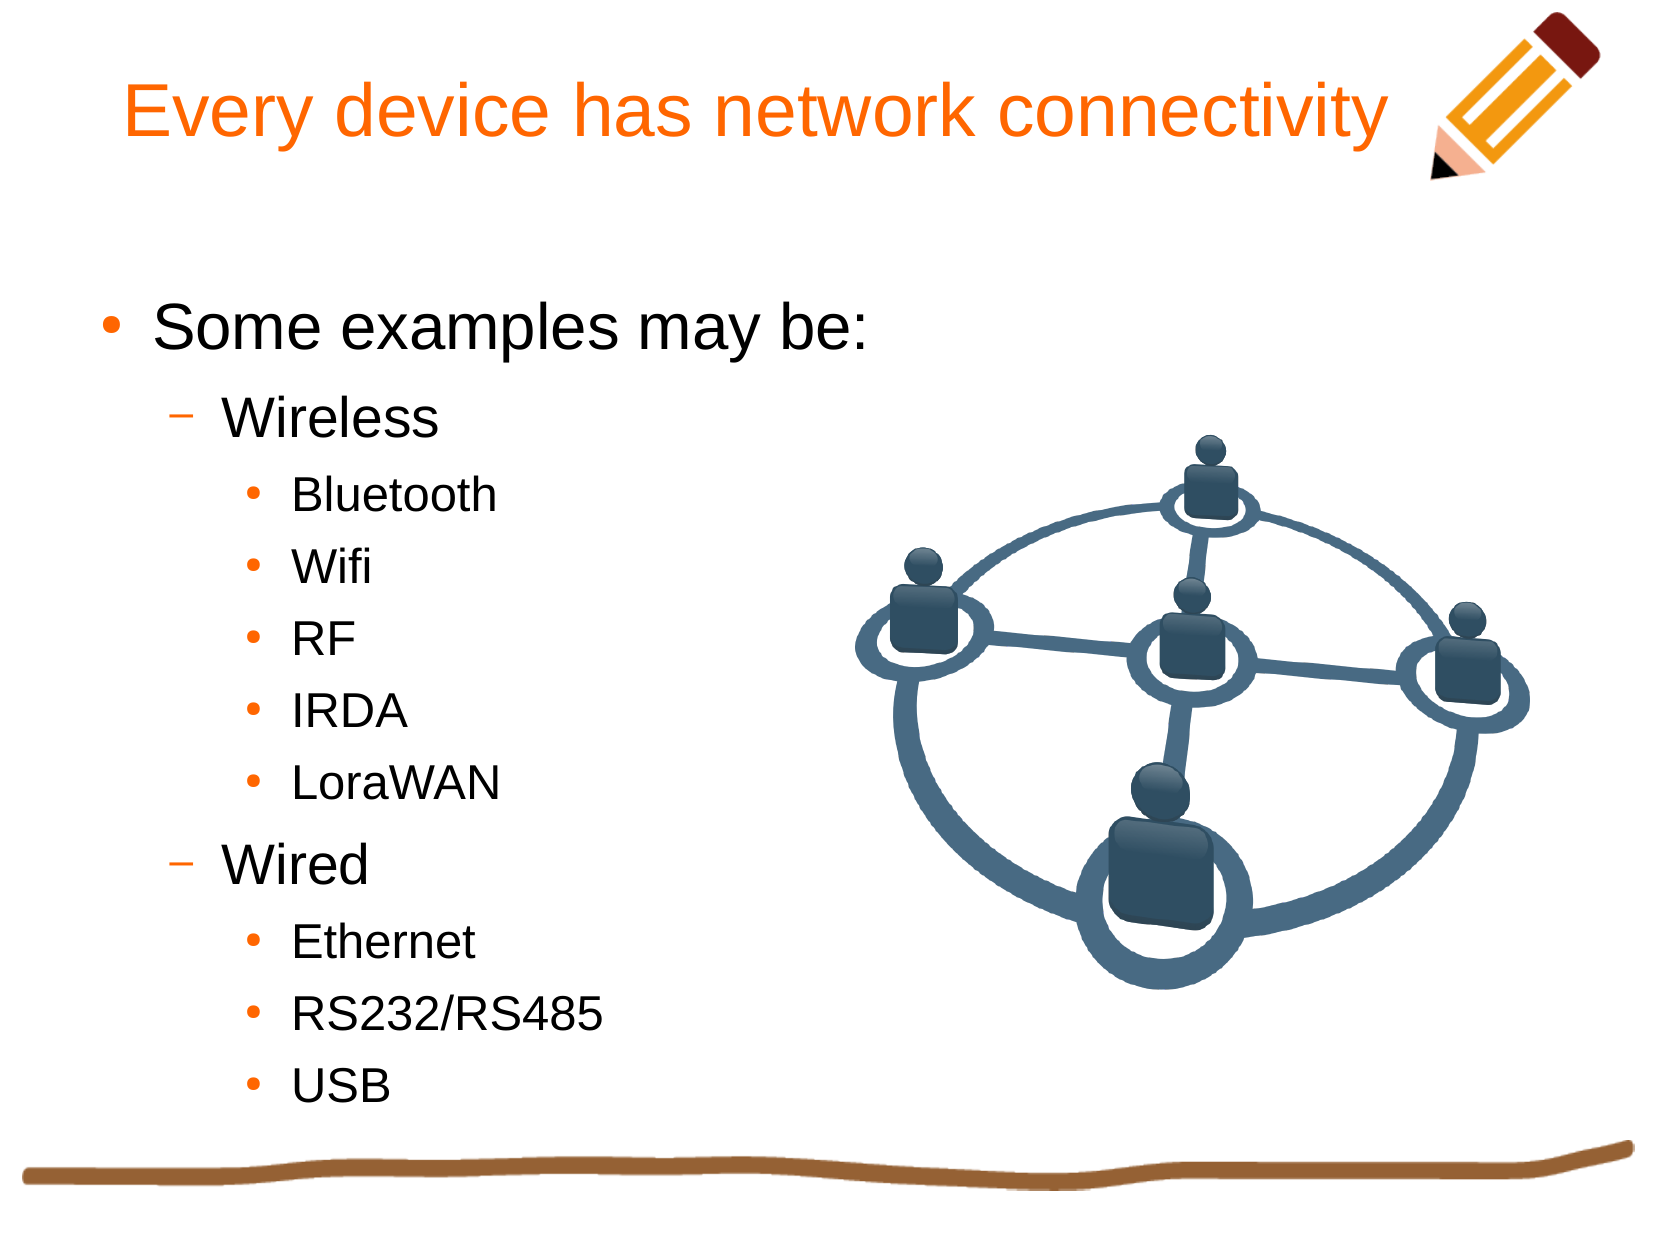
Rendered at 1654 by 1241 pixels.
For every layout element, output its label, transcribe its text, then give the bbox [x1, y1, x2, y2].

list Some examples may be: Wireless Bluetooth Wifi RF IRDA LoraWAN Wired Ethernet RS232/RS485 USB [82, 290, 1571, 1122]
title Every device has network connectivity [82, 49, 1430, 172]
picture [22, 1140, 1635, 1191]
picture [855, 434, 1530, 991]
picture [1430, 12, 1601, 181]
